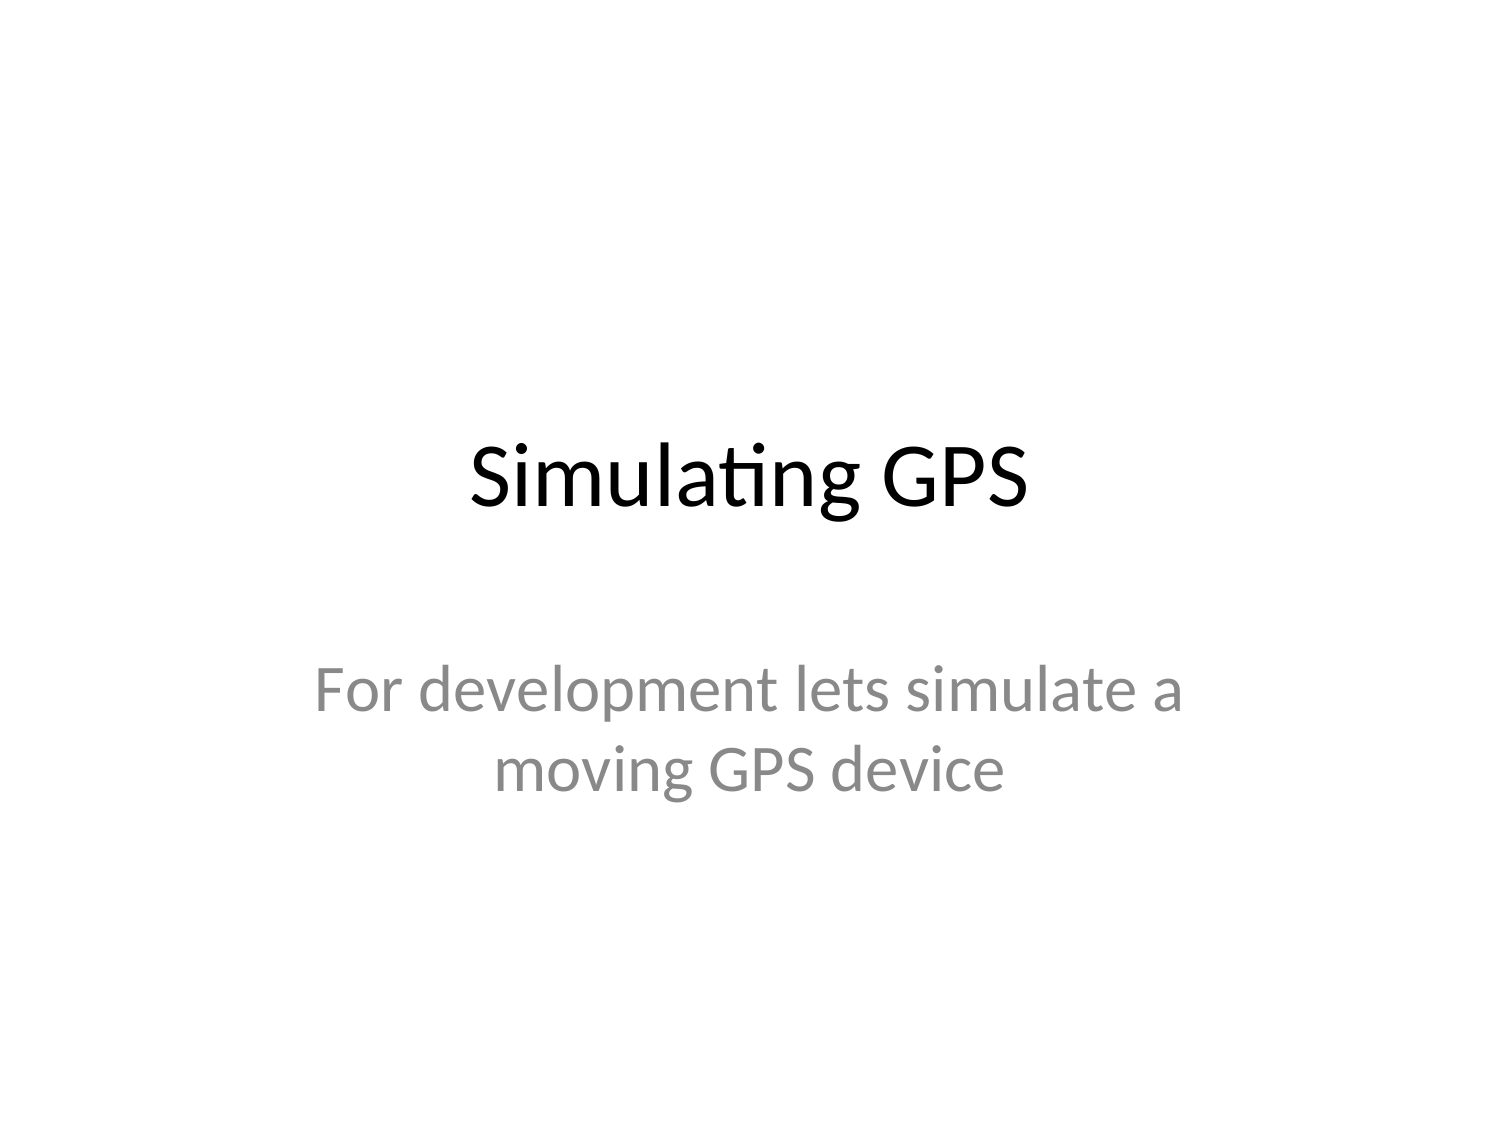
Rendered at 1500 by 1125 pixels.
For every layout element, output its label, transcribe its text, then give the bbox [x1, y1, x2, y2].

title Simulating GPS [112, 349, 1388, 591]
text_box For development lets simulate a moving GPS device [225, 637, 1276, 926]
